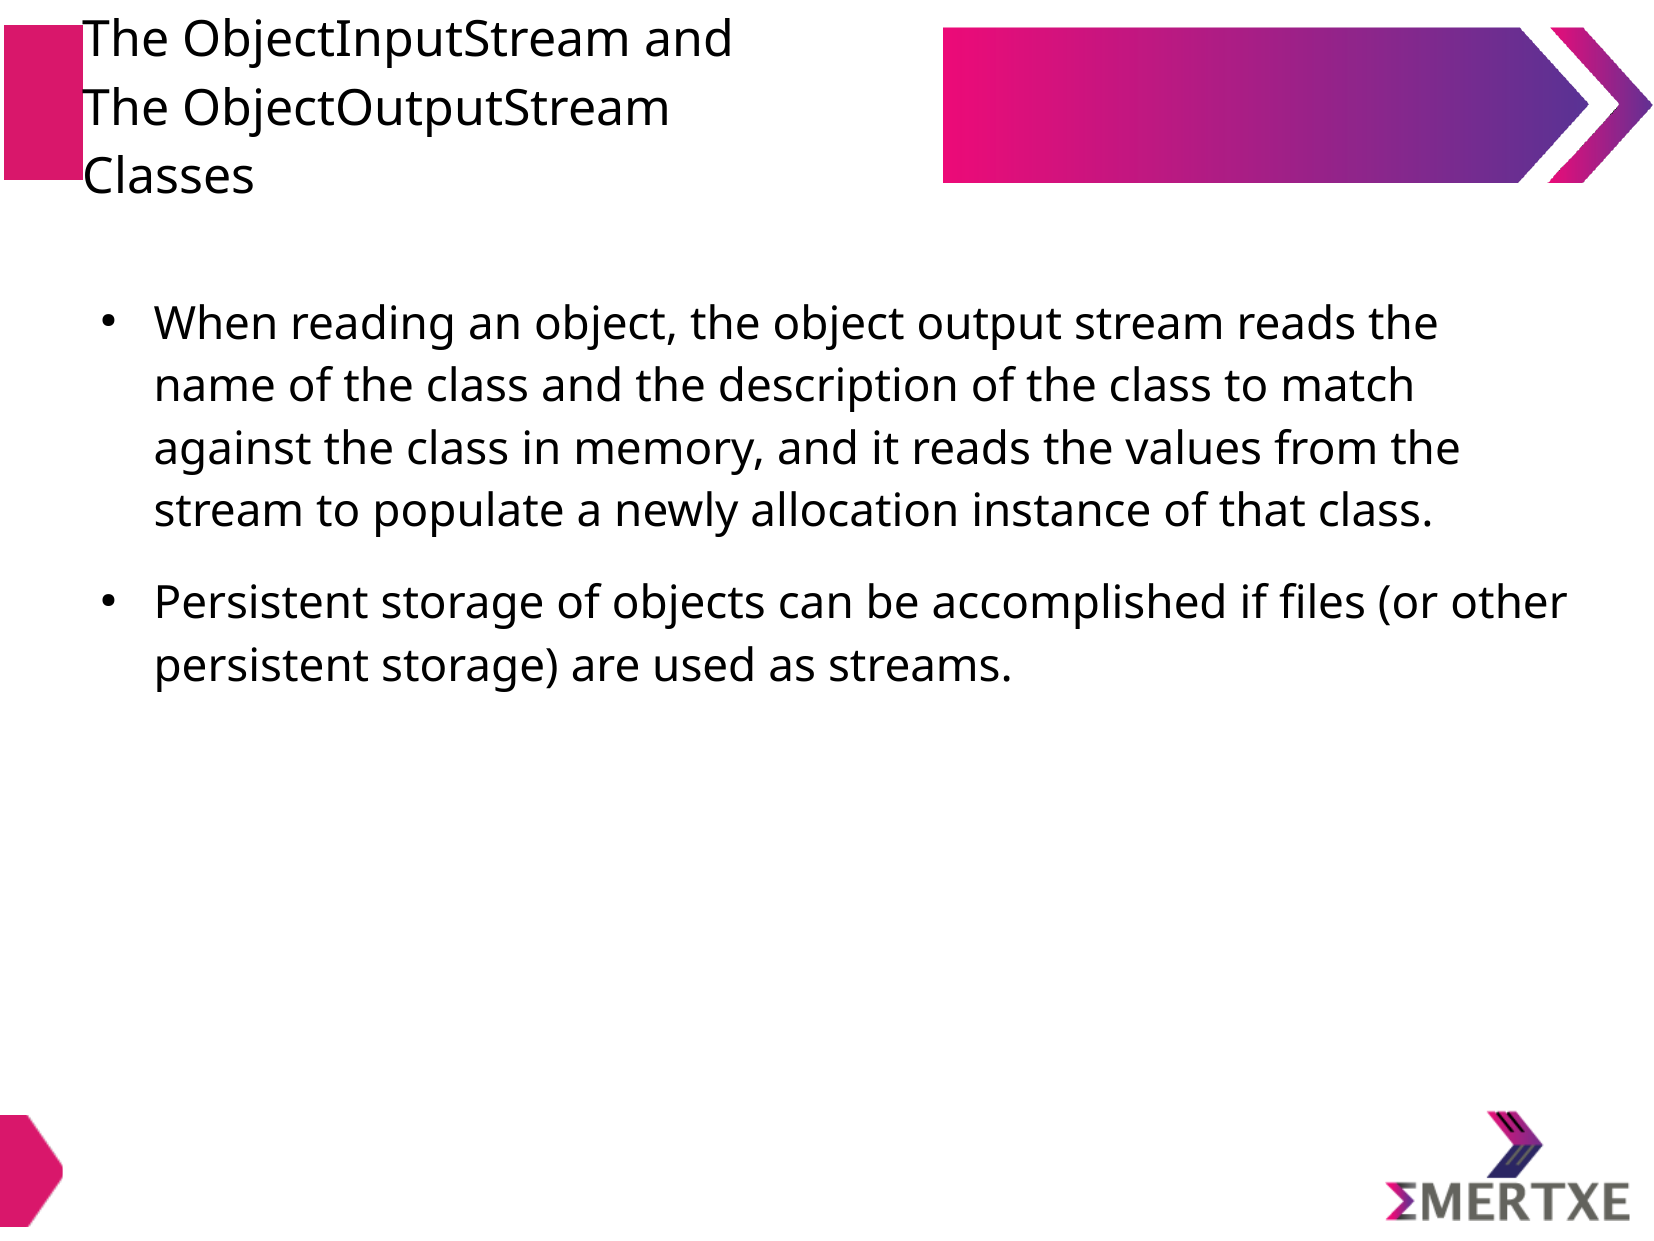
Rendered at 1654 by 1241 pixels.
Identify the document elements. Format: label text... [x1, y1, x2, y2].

list When reading an object, the object output stream reads the name of the class and the description of the class to match against the class in memory, and it reads the values from the stream to populate a newly allocation instance of that class. Persistent storage of objects can be accomplished if files (or other persistent storage) are used as streams. [82, 290, 1571, 1010]
picture [1385, 1107, 1631, 1221]
title The ObjectInputStream and The ObjectOutputStream Classes [82, 2, 1571, 210]
picture [1571, 27, 1653, 183]
